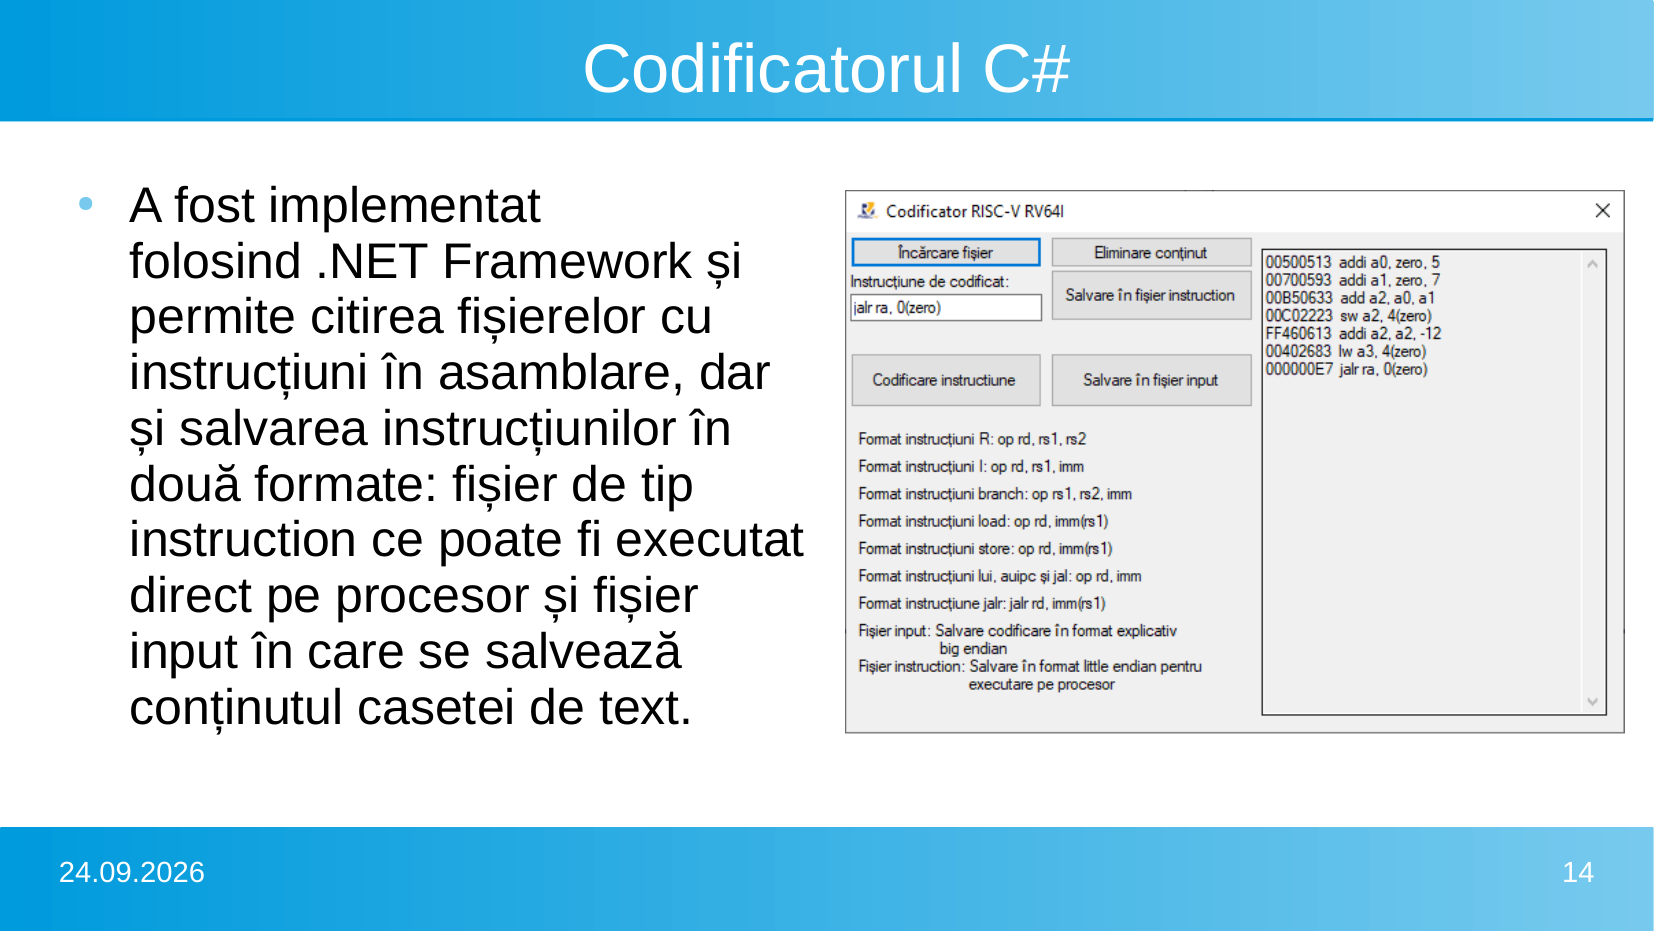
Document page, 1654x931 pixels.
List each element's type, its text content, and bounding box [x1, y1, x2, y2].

picture [845, 190, 1625, 735]
list A fost implementat folosind .NET Framework și permite citirea fișierelor cu instrucțiuni în asamblare, dar și salvarea instrucțiunilor în două formate: fișier de tip instruction ce poate fi executat direct pe procesor și fișier input în care se salvează conținutul casetei de text. [59, 177, 809, 768]
title Codificatorul C# [59, 29, 1595, 108]
